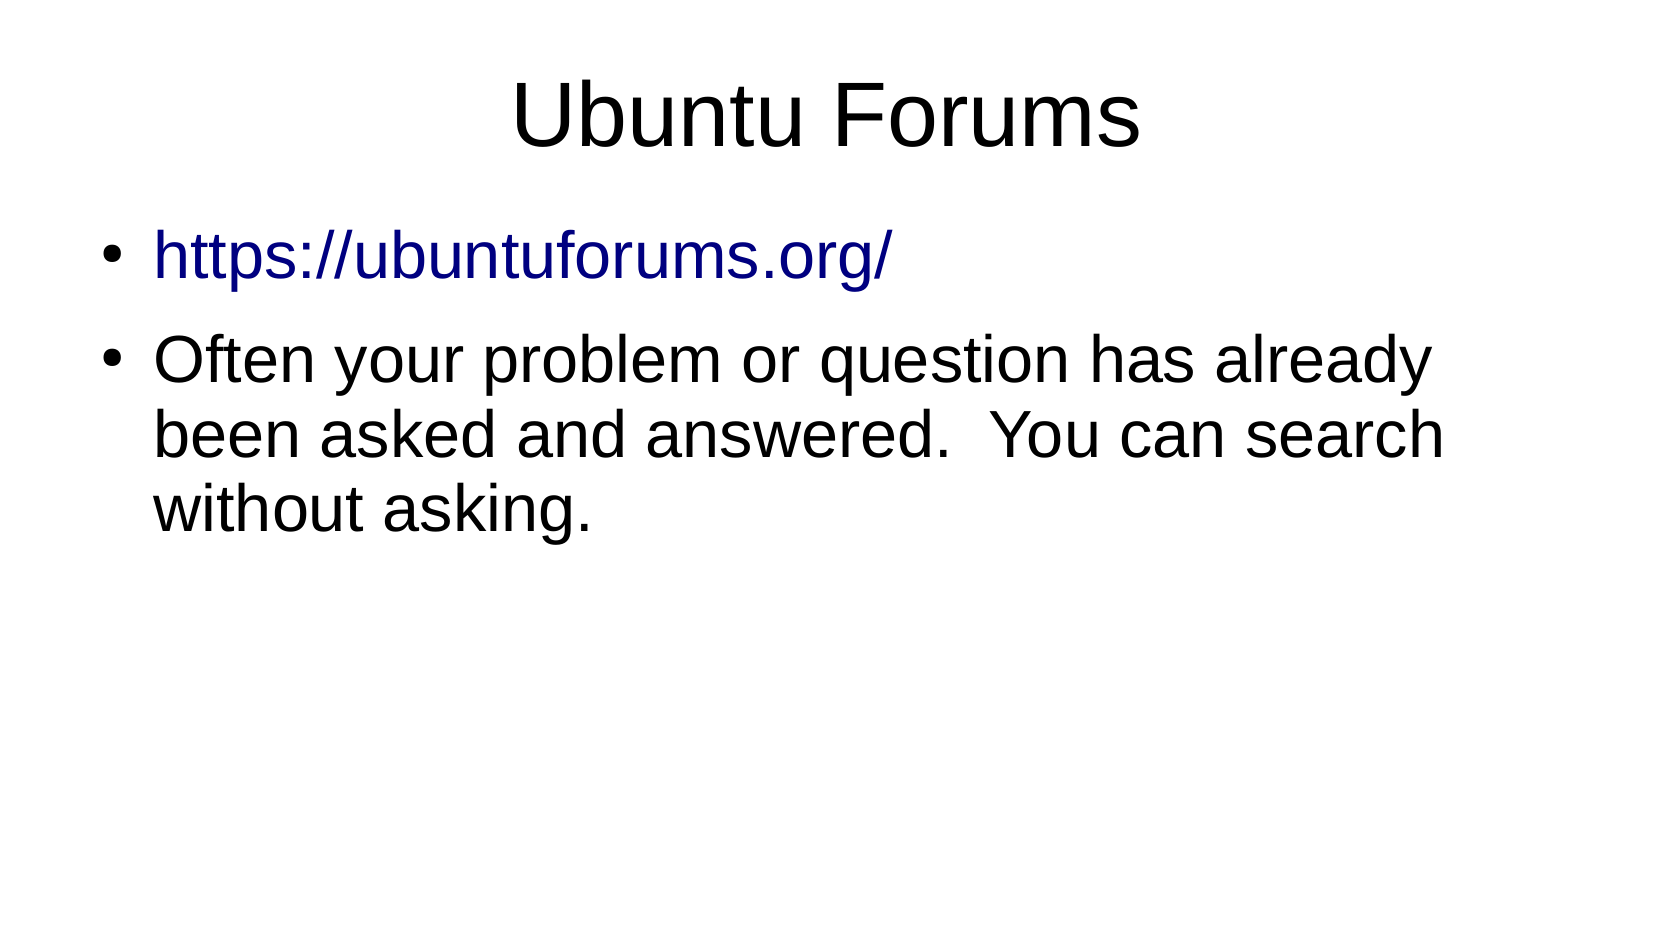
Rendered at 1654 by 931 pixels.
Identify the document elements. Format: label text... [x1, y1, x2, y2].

list https://ubuntuforums.org/ Often your problem or question has already been asked and answered. You can search without asking. [82, 217, 1571, 758]
title Ubuntu Forums [82, 37, 1571, 193]
